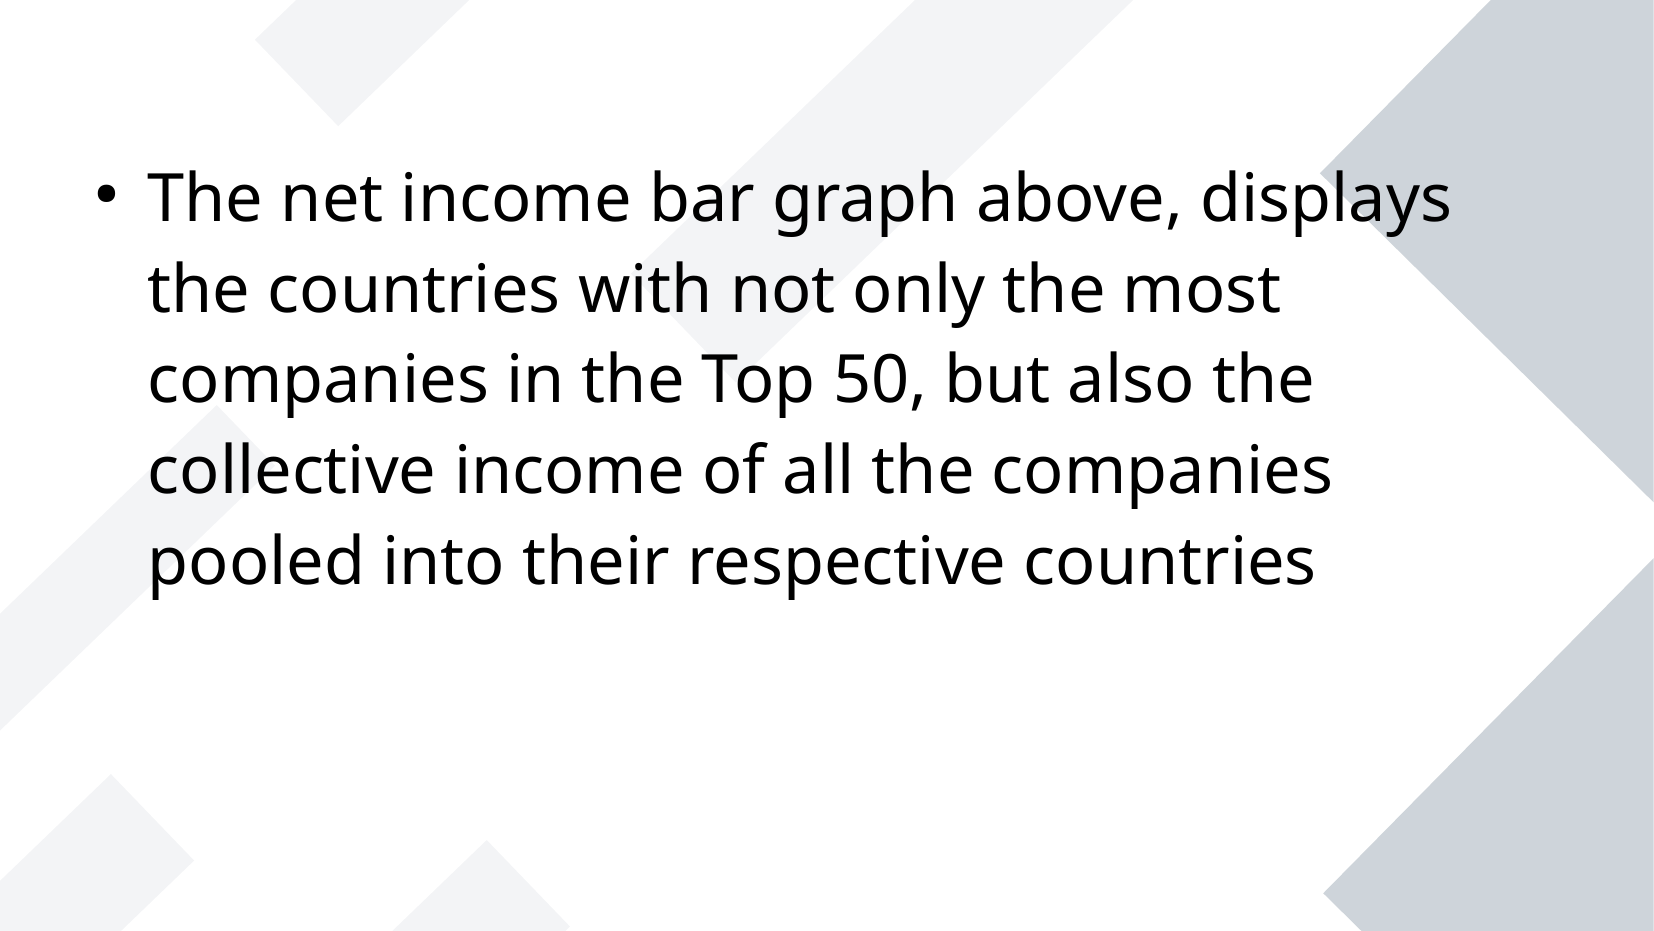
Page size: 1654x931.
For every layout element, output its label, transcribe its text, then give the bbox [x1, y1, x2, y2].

list The net income bar graph above, displays the countries with not only the most companies in the Top 50, but also the collective income of all the companies pooled into their respective countries [76, 150, 1565, 690]
